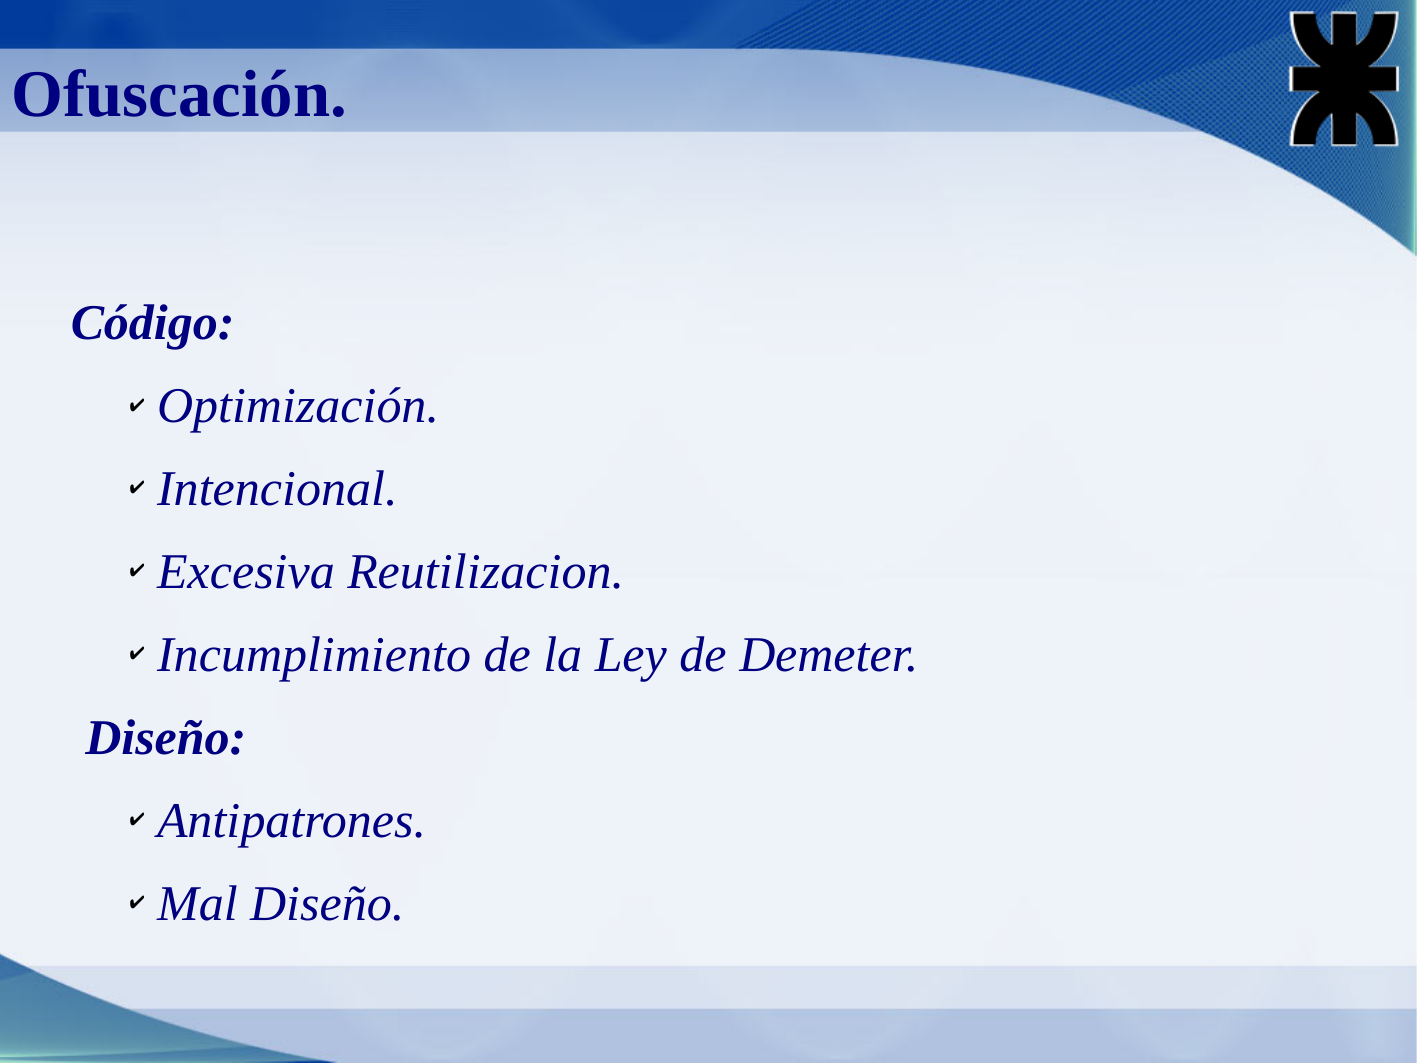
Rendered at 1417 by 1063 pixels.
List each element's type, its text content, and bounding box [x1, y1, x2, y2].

picture [0, 0, 1417, 1063]
subtitle Código: Optimización. Intencional. Excesiva Reutilizacion. Incumplimiento de la Ley de Demeter. Diseño: Antipatrones. Mal Diseño. [70, 249, 1346, 949]
title Ofuscación. [11, 5, 857, 183]
